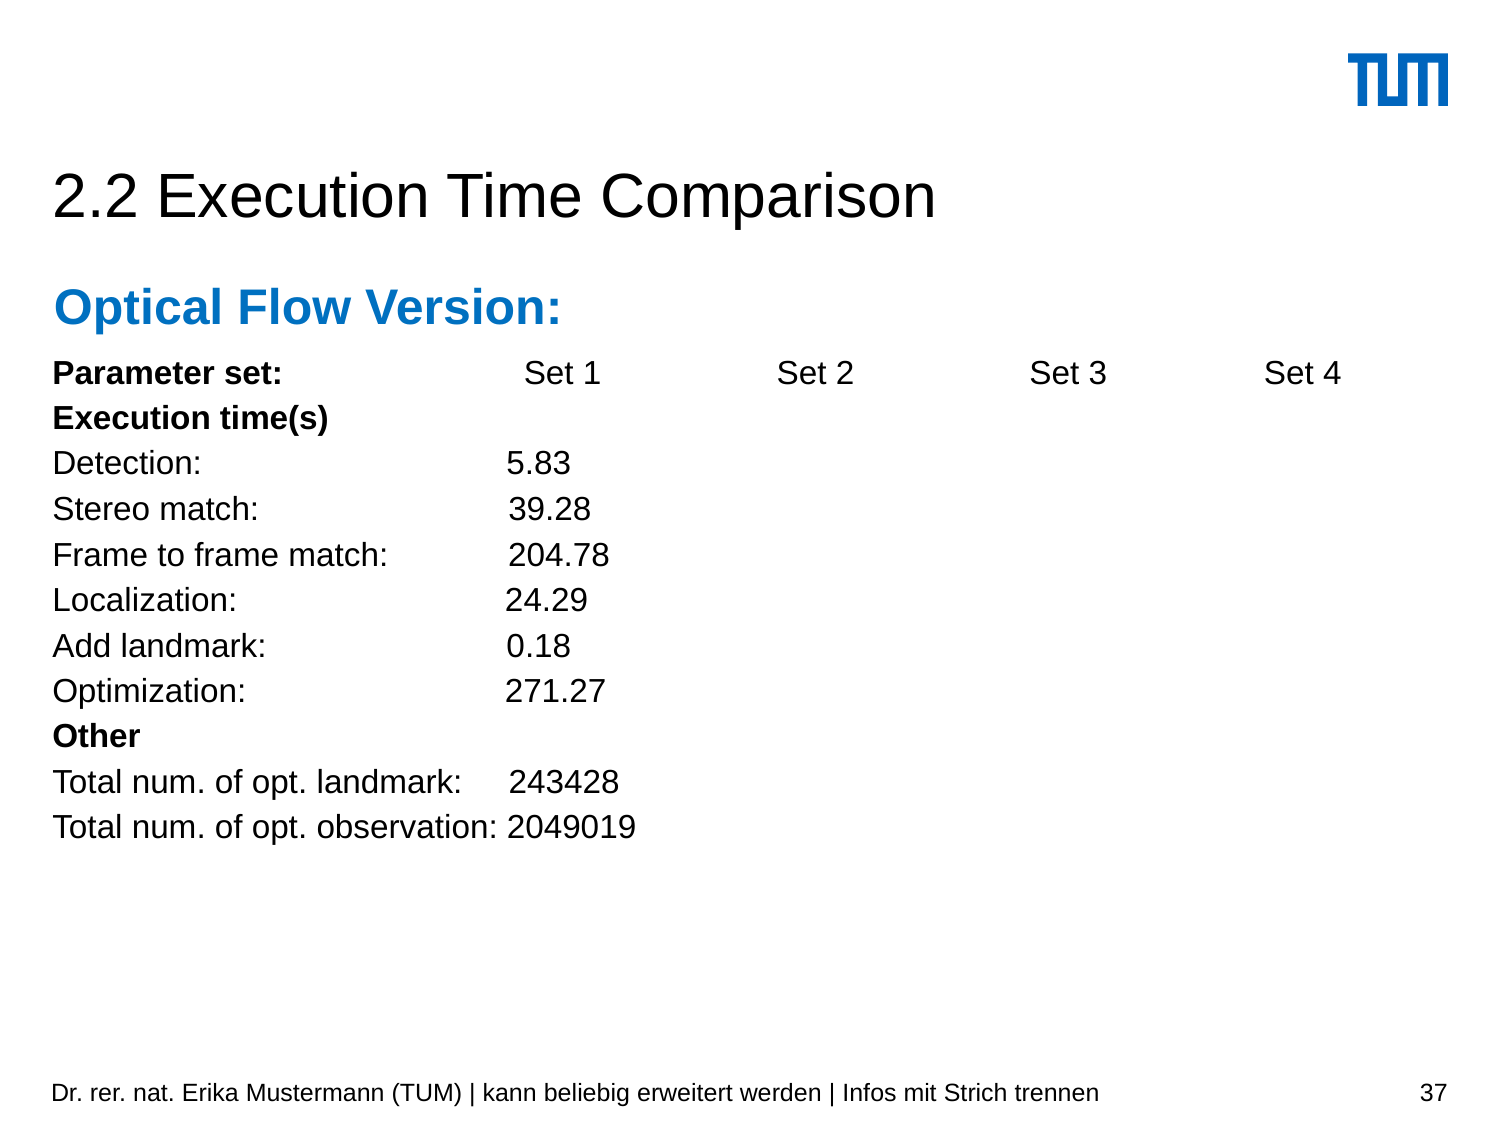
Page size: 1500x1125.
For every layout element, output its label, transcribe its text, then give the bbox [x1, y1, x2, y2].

slide_number <number> [1112, 1061, 1448, 1122]
title 2.2 Execution Time Comparison [52, 163, 1449, 231]
text_box Optical Flow Version: [53, 266, 564, 336]
footer Dr. rer. nat. Erika Mustermann (TUM) | kann beliebig erweitert werden | Infos mit Strich trennen [51, 1061, 1112, 1122]
list Parameter set: Set 1 Set 2 Set 3 Set 4 Execution time(s) Detection: 5.83 Stereo match: 39.28 Frame to frame match: 204.78 Localization: 24.29 Add landmark: 0.18 Optimization: 271.27 Other Total num. of opt. landmark: 243428 Total num. of opt. observation: 2049019 [52, 345, 1449, 1060]
